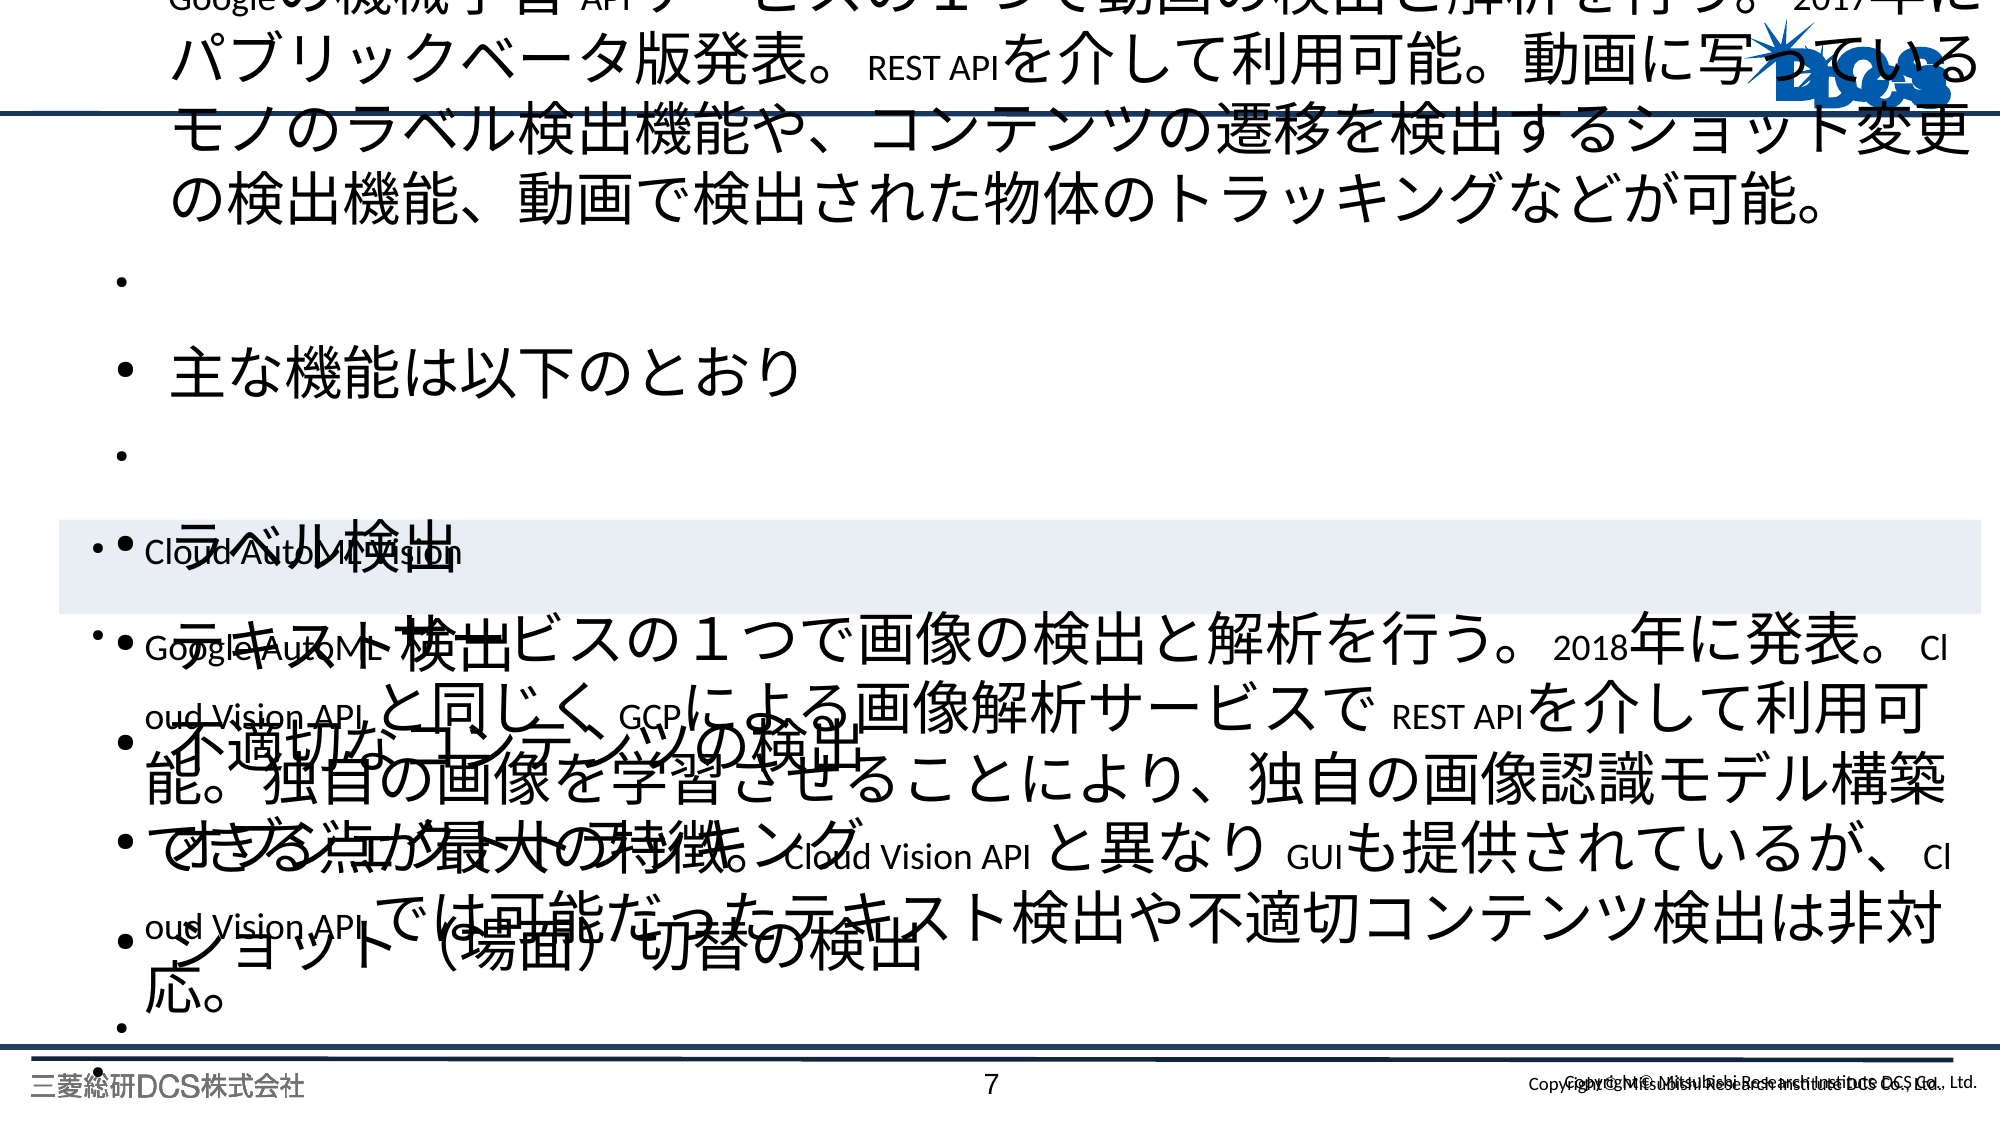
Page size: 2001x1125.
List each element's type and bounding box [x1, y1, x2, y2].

title [1611, 60, 1619, 68]
title [1302, 39, 1316, 49]
picture [31, 1073, 304, 1098]
title [1611, 49, 1619, 57]
title [1541, 38, 1560, 48]
title [1321, 53, 1336, 63]
title [1541, 49, 1560, 77]
title [1321, 39, 1336, 49]
title [1599, 60, 1607, 68]
title [708, 38, 735, 52]
title [644, 38, 650, 47]
title [1599, 49, 1607, 57]
title [1302, 53, 1316, 63]
title [1417, 38, 1428, 43]
title [671, 53, 683, 68]
list [31, 231, 1954, 1047]
title [31, 38, 1756, 110]
title [716, 56, 726, 65]
title [731, 38, 743, 46]
